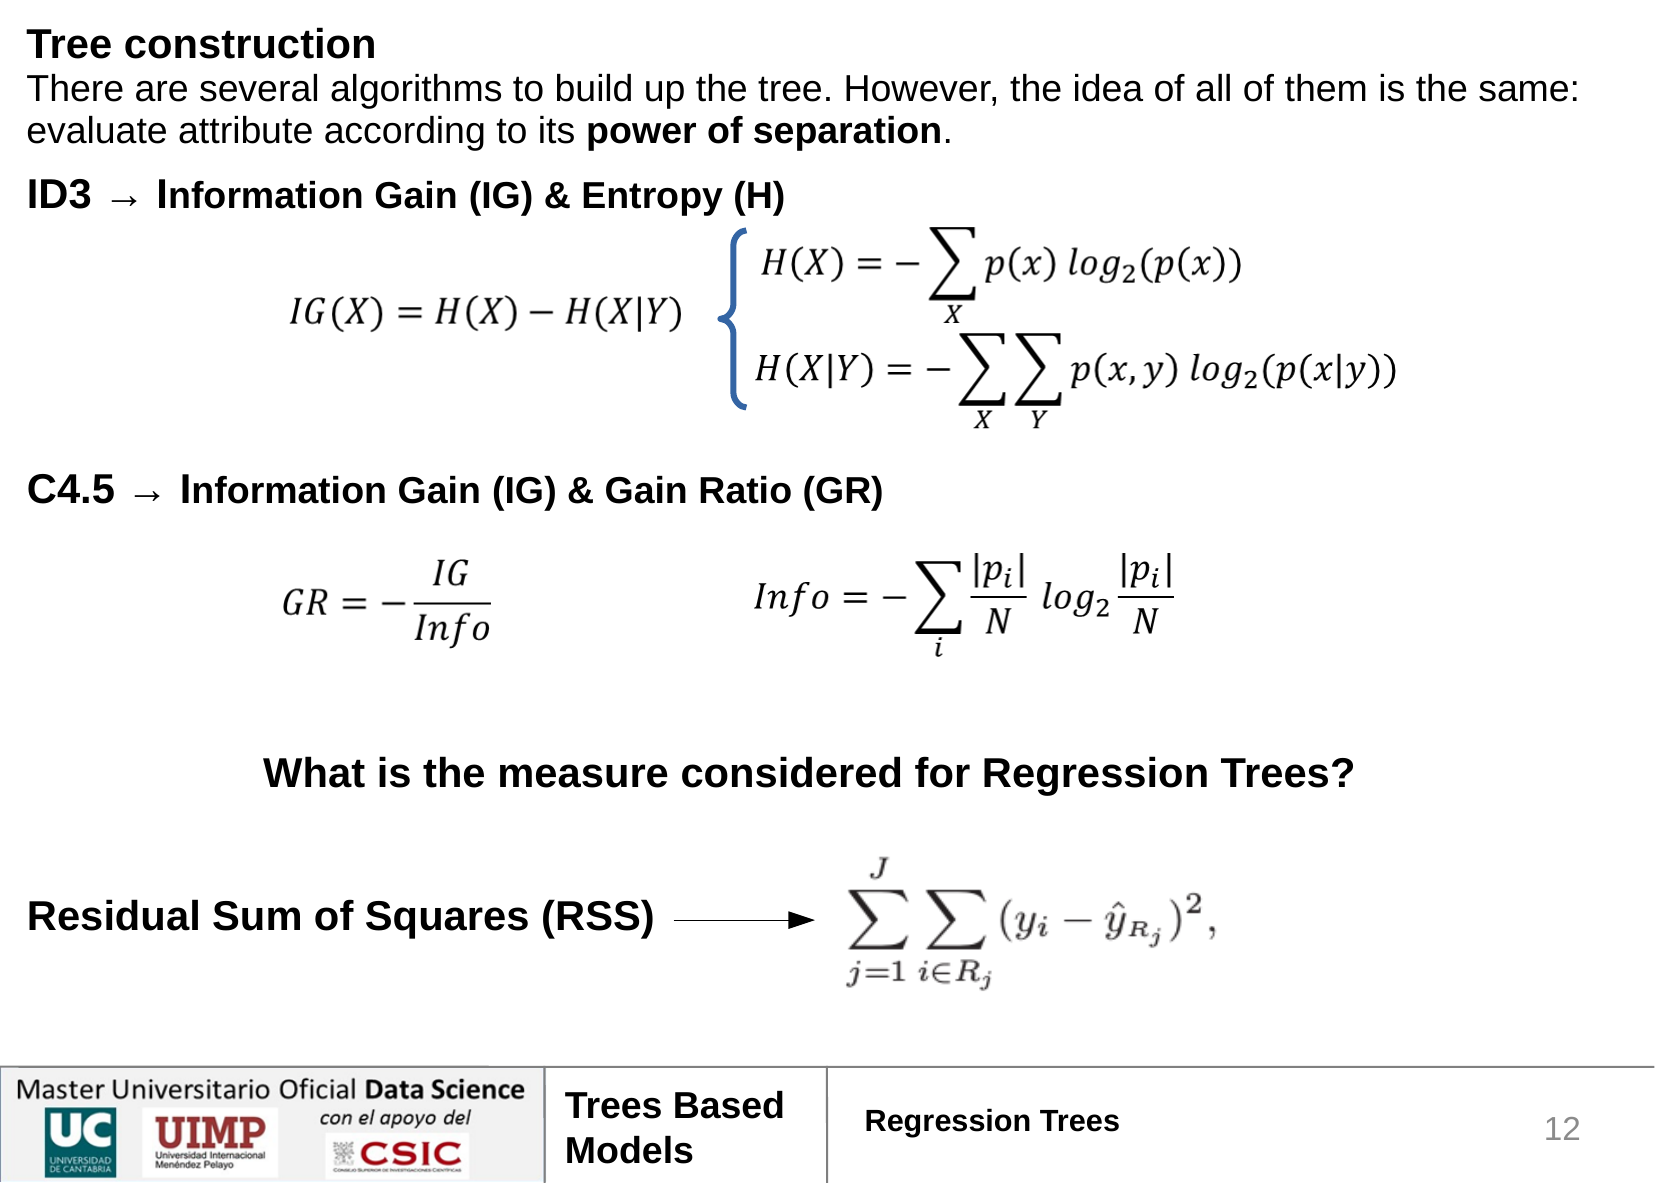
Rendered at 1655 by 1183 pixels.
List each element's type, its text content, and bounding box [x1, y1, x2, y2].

text_box Regression Trees [849, 1093, 1524, 1146]
text_box <number> [1473, 1095, 1596, 1159]
picture [546, 1068, 550, 1182]
text_box ID3 → Information Gain (IG) & Entropy (H) [12, 166, 827, 231]
picture [275, 287, 703, 350]
text_box Tree construction There are several algorithms to build up the tree. However, the idea of all of them is the same: evaluate attribute according to its power of separation. [11, 11, 1643, 1062]
text_box C4.5 → Information Gain (IG) & Gain Ratio (GR) [12, 461, 910, 526]
text_box Residual Sum of Squares (RSS) [12, 888, 674, 953]
picture [746, 547, 1181, 659]
picture [746, 213, 1407, 430]
picture [275, 555, 498, 649]
text_box What is the measure considered for Regression Trees? [248, 745, 1418, 810]
picture [814, 839, 1239, 1001]
picture [0, 1068, 543, 1182]
